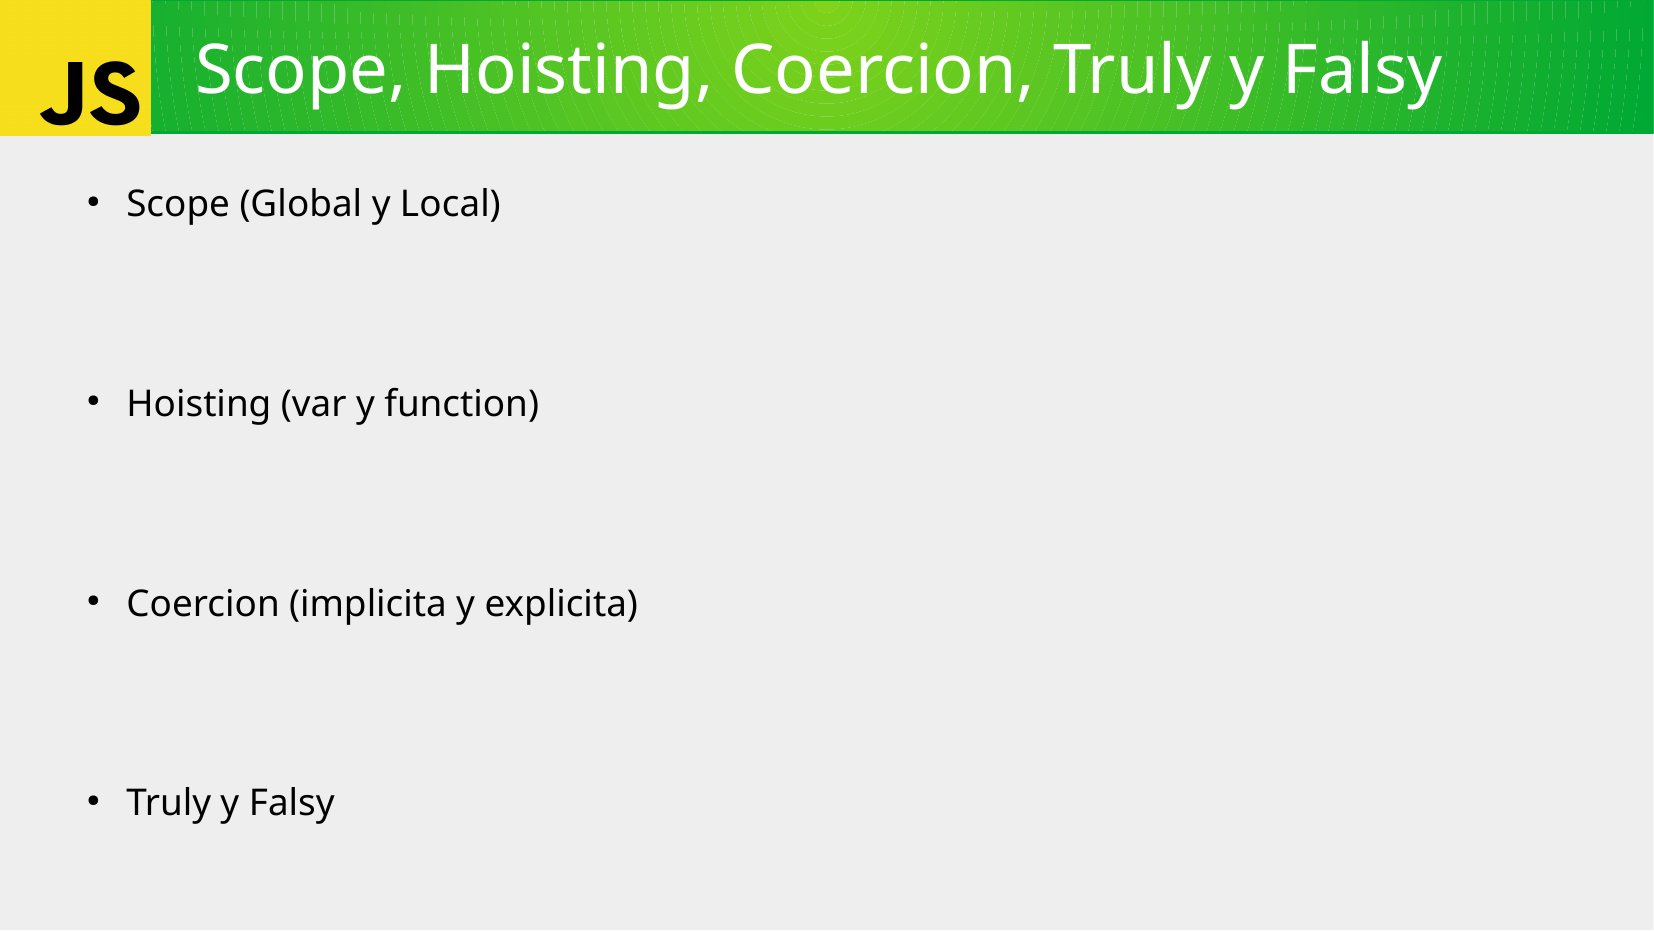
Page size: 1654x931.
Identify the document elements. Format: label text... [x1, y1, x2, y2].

picture [0, 0, 151, 136]
list Scope (Global y Local) Hoisting (var y function) Coercion (implicita y explicita) Truly y Falsy [73, 177, 1565, 827]
title Scope, Hoisting, Coercion, Truly y Falsy [151, 14, 1565, 119]
